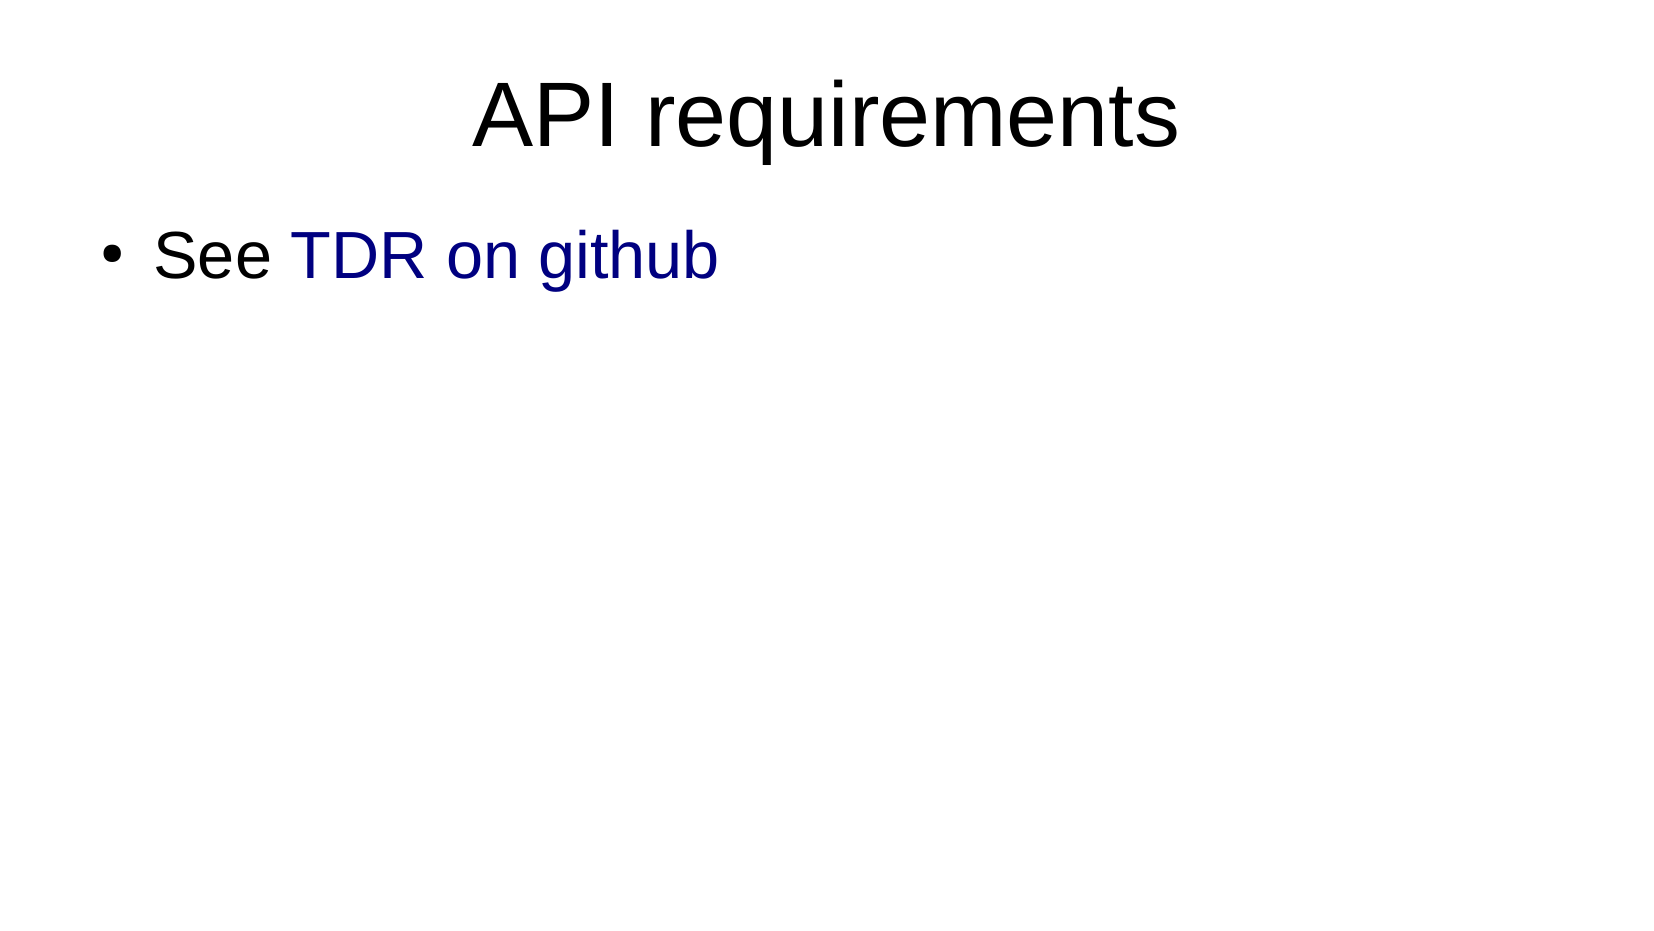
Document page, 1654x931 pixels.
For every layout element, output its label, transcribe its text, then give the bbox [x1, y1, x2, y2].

list See TDR on github [82, 217, 1571, 758]
title API requirements [82, 37, 1571, 193]
